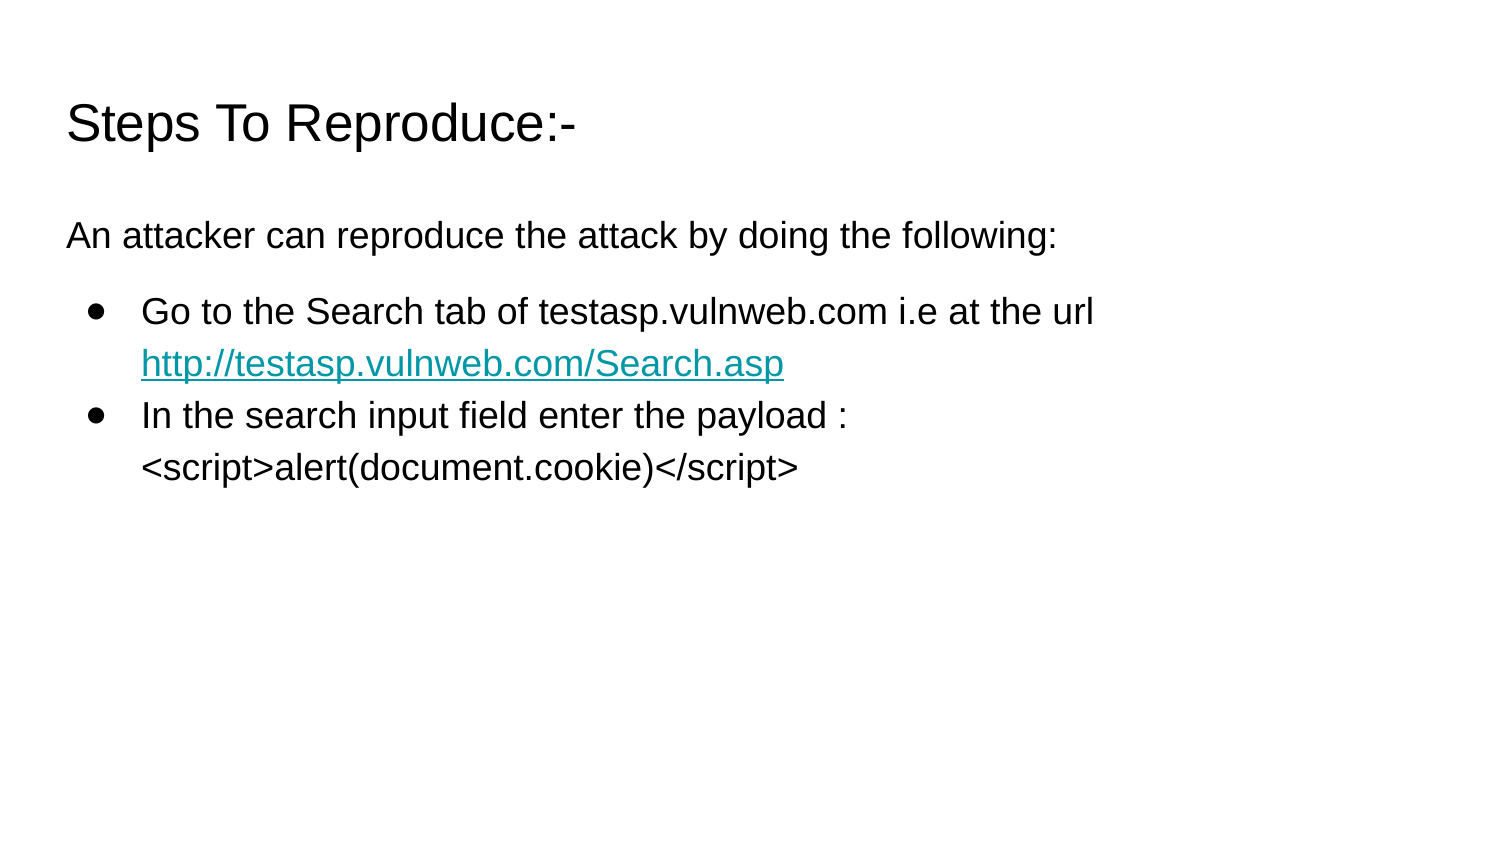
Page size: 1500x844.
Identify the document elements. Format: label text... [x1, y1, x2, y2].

list An attacker can reproduce the attack by doing the following: Go to the Search tab of testasp.vulnweb.com i.e at the url http://testasp.vulnweb.com/Search.asp In the search input field enter the payload : <script>alert(document.cookie)</script> [51, 189, 1449, 750]
title Steps To Reproduce:- [51, 72, 1449, 167]
